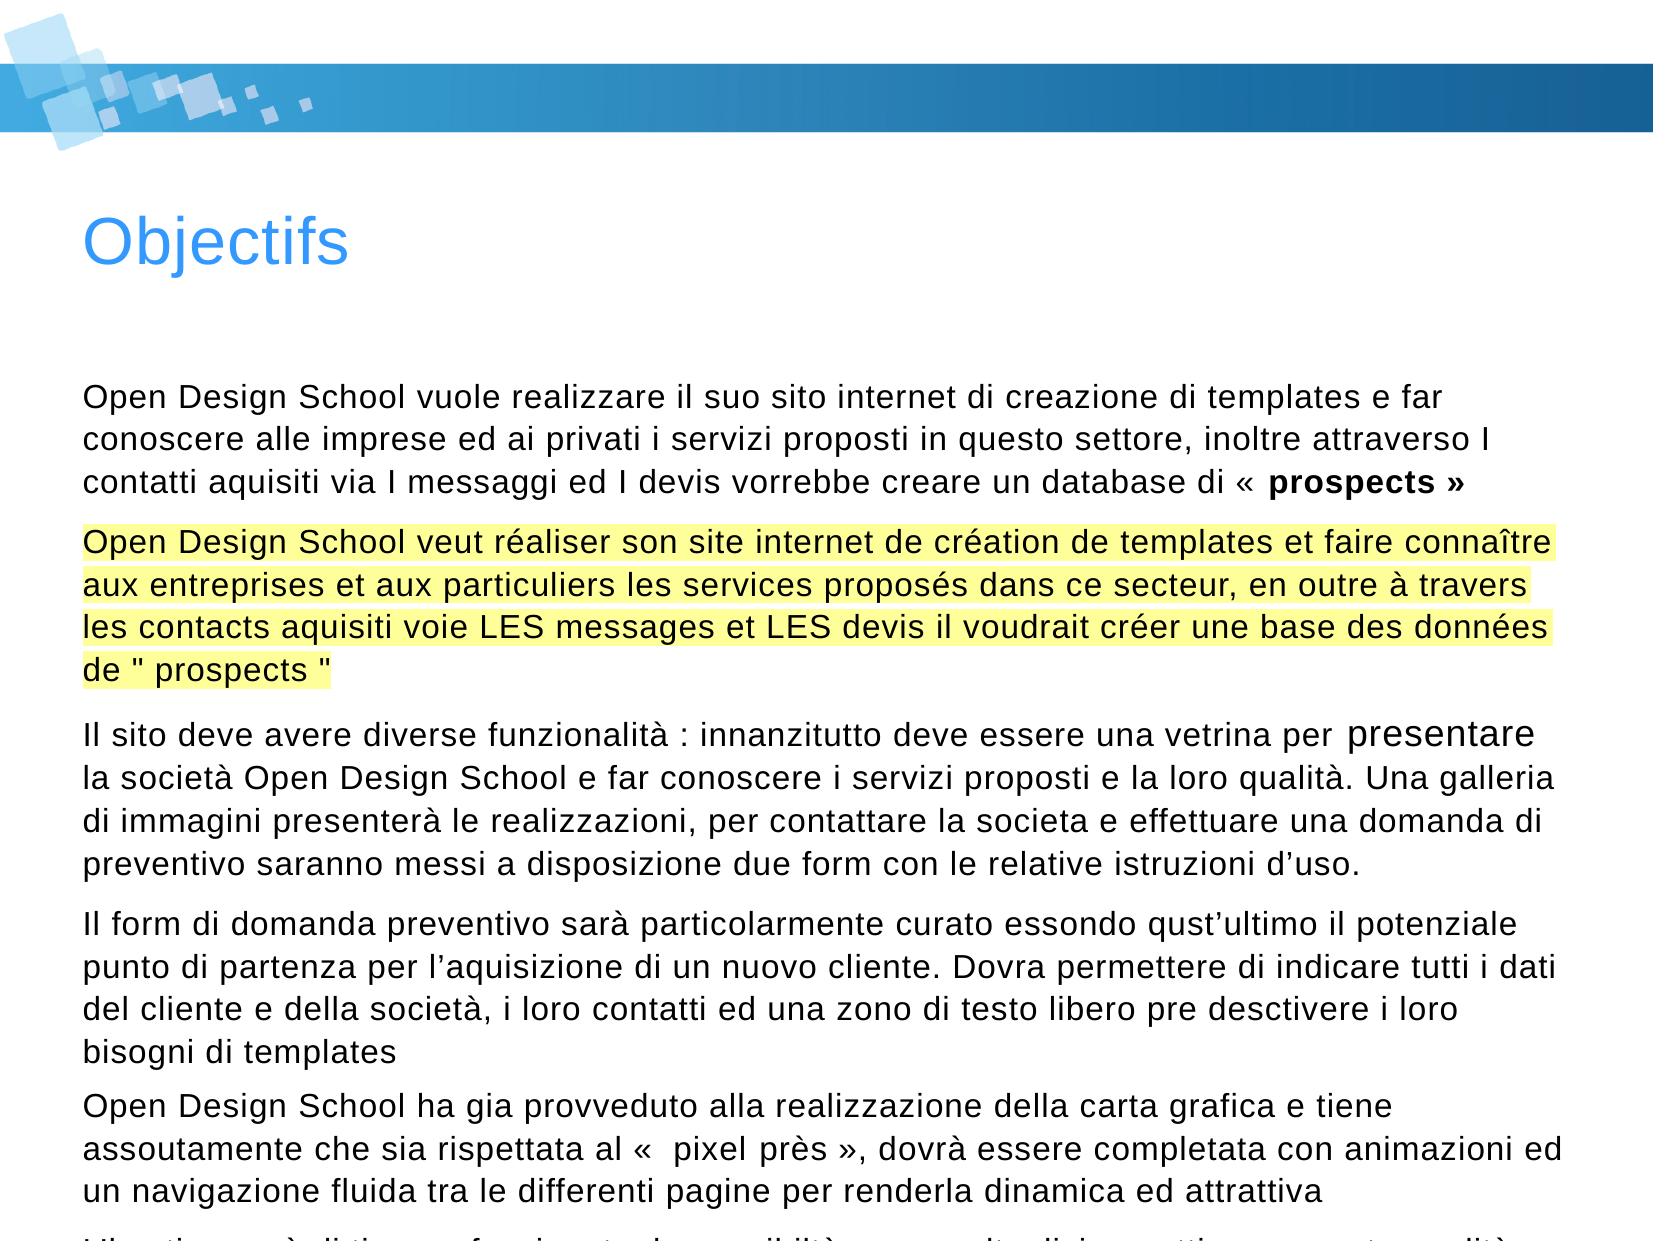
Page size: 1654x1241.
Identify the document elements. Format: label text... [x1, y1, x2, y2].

title Objectifs [82, 139, 1571, 332]
list Open Design School vuole realizzare il suo sito internet di creazione di templates e far conoscere alle imprese ed ai privati i servizi proposti in questo settore, inoltre attraverso I contatti aquisiti via I messaggi ed I devis vorrebbe creare un database di « prospects » Open Design School veut réaliser son site internet de création de templates et faire connaître aux entreprises et aux particuliers les services proposés dans ce secteur, en outre à travers les contacts aquisiti voie LES messages et LES devis il voudrait créer une base des données de " prospects " Il sito deve avere diverse funzionalità : innanzitutto deve essere una vetrina per presentare la società Open Design School e far conoscere i servizi proposti e la loro qualità. Una galleria di immagini presenterà le realizzazioni, per contattare la societa e effettuare una domanda di preventivo saranno messi a disposizione due form con le relative istruzioni d’uso. Il form di domanda preventivo sarà particolarmente curato essondo qust’ultimo il potenziale punto di partenza per l’aquisizione di un nuovo cliente. Dovra permettere di indicare tutti i dati del cliente e della società, i loro contatti ed una zono di testo libero pre desctivere i loro bisogni di templates Open Design School ha gia provveduto alla realizzazione della carta grafica e tiene assoutamente che sia rispettata al « pixel près », dovrà essere completata con animazioni ed un navigazione fluida tra le differenti pagine per renderla dinamica ed attrattiva L’hosting sarà di tipo professionate, le possibiltà sono molteplici, un ottimo rapporto qualità prezzo è fornito da due società francesi : Online et OVH, entrambe propongo diverse soluzioni di Serveurs Dédiés o mutualisé. [82, 372, 1571, 1241]
picture [0, 0, 1653, 1238]
